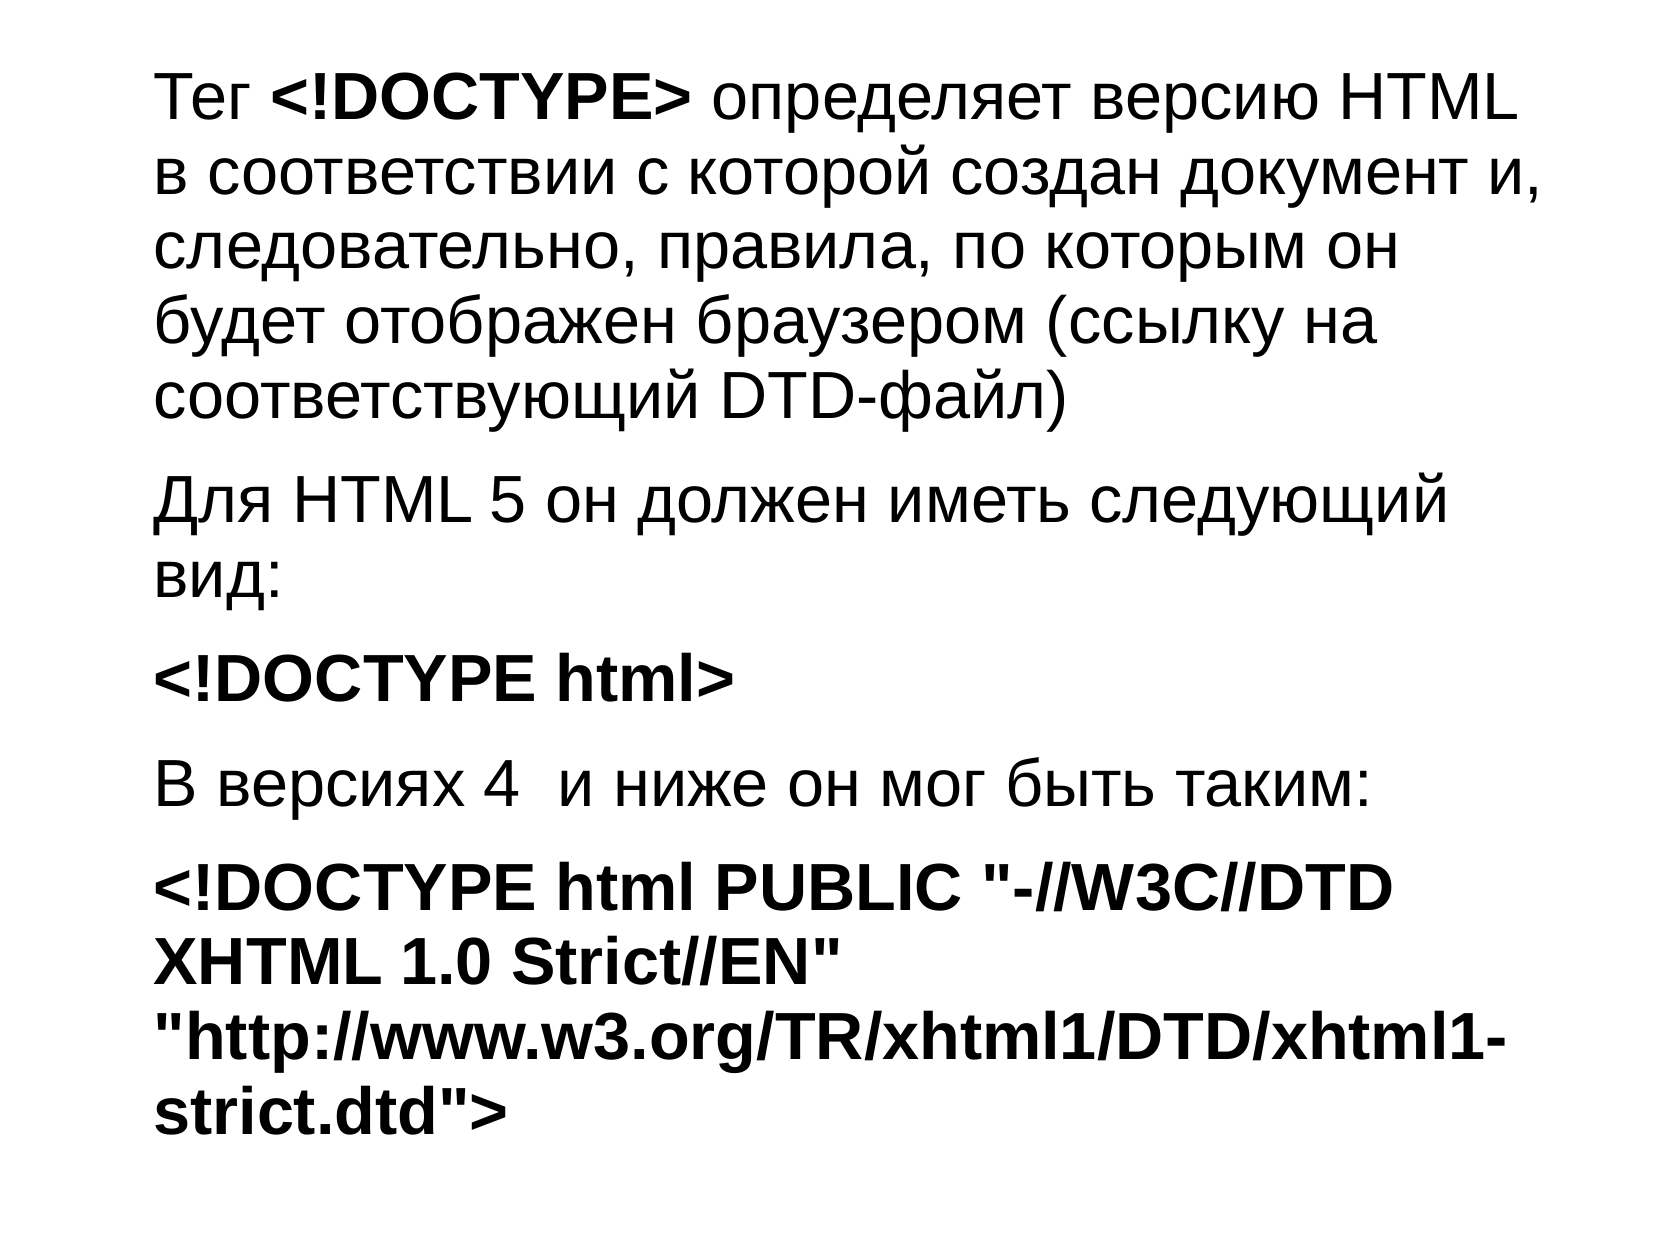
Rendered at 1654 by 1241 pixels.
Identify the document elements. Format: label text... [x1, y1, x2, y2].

list Тег <!DOCTYPE> определяет версию HTML в соответствии с которой создан документ и, следовательно, правила, по которым он будет отображен браузером (ссылку на соответствующий DTD-файл) Для HTML 5 он должен иметь следующий вид: <!DOCTYPE html> В версиях 4 и ниже он мог быть таким: <!DOCTYPE html PUBLIC "-//W3C//DTD XHTML 1.0 Strict//EN" "http://www.w3.org/TR/xhtml1/DTD/xhtml1-strict.dtd"> [82, 59, 1571, 1211]
